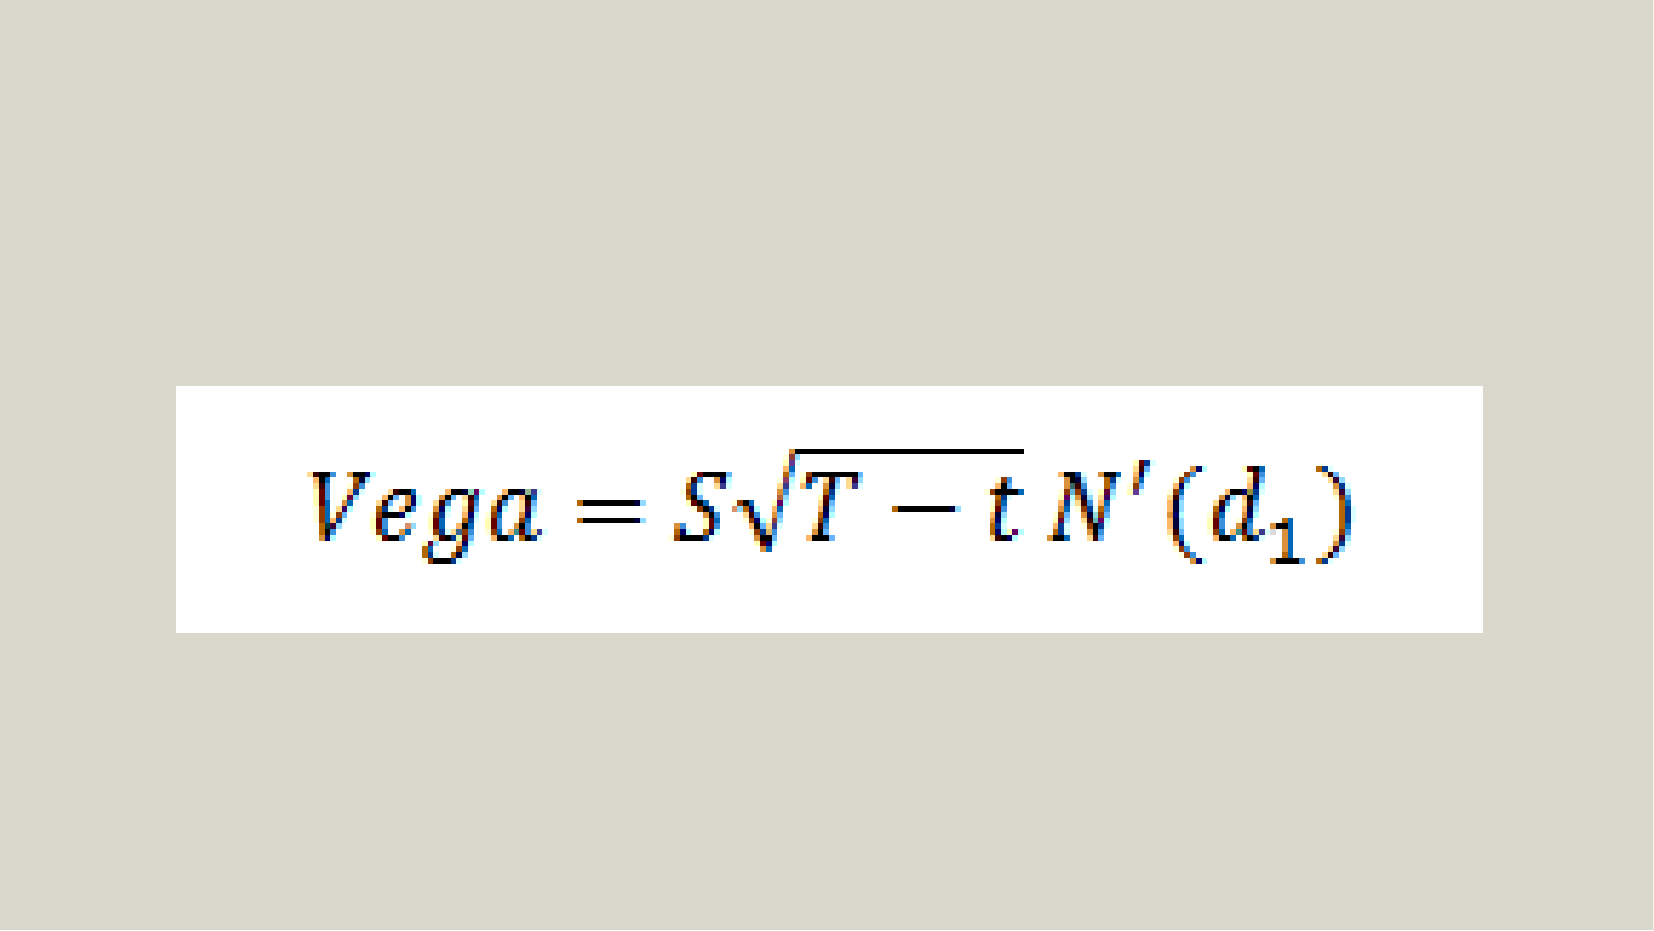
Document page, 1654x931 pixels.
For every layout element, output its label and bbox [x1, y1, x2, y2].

picture [176, 386, 1483, 633]
